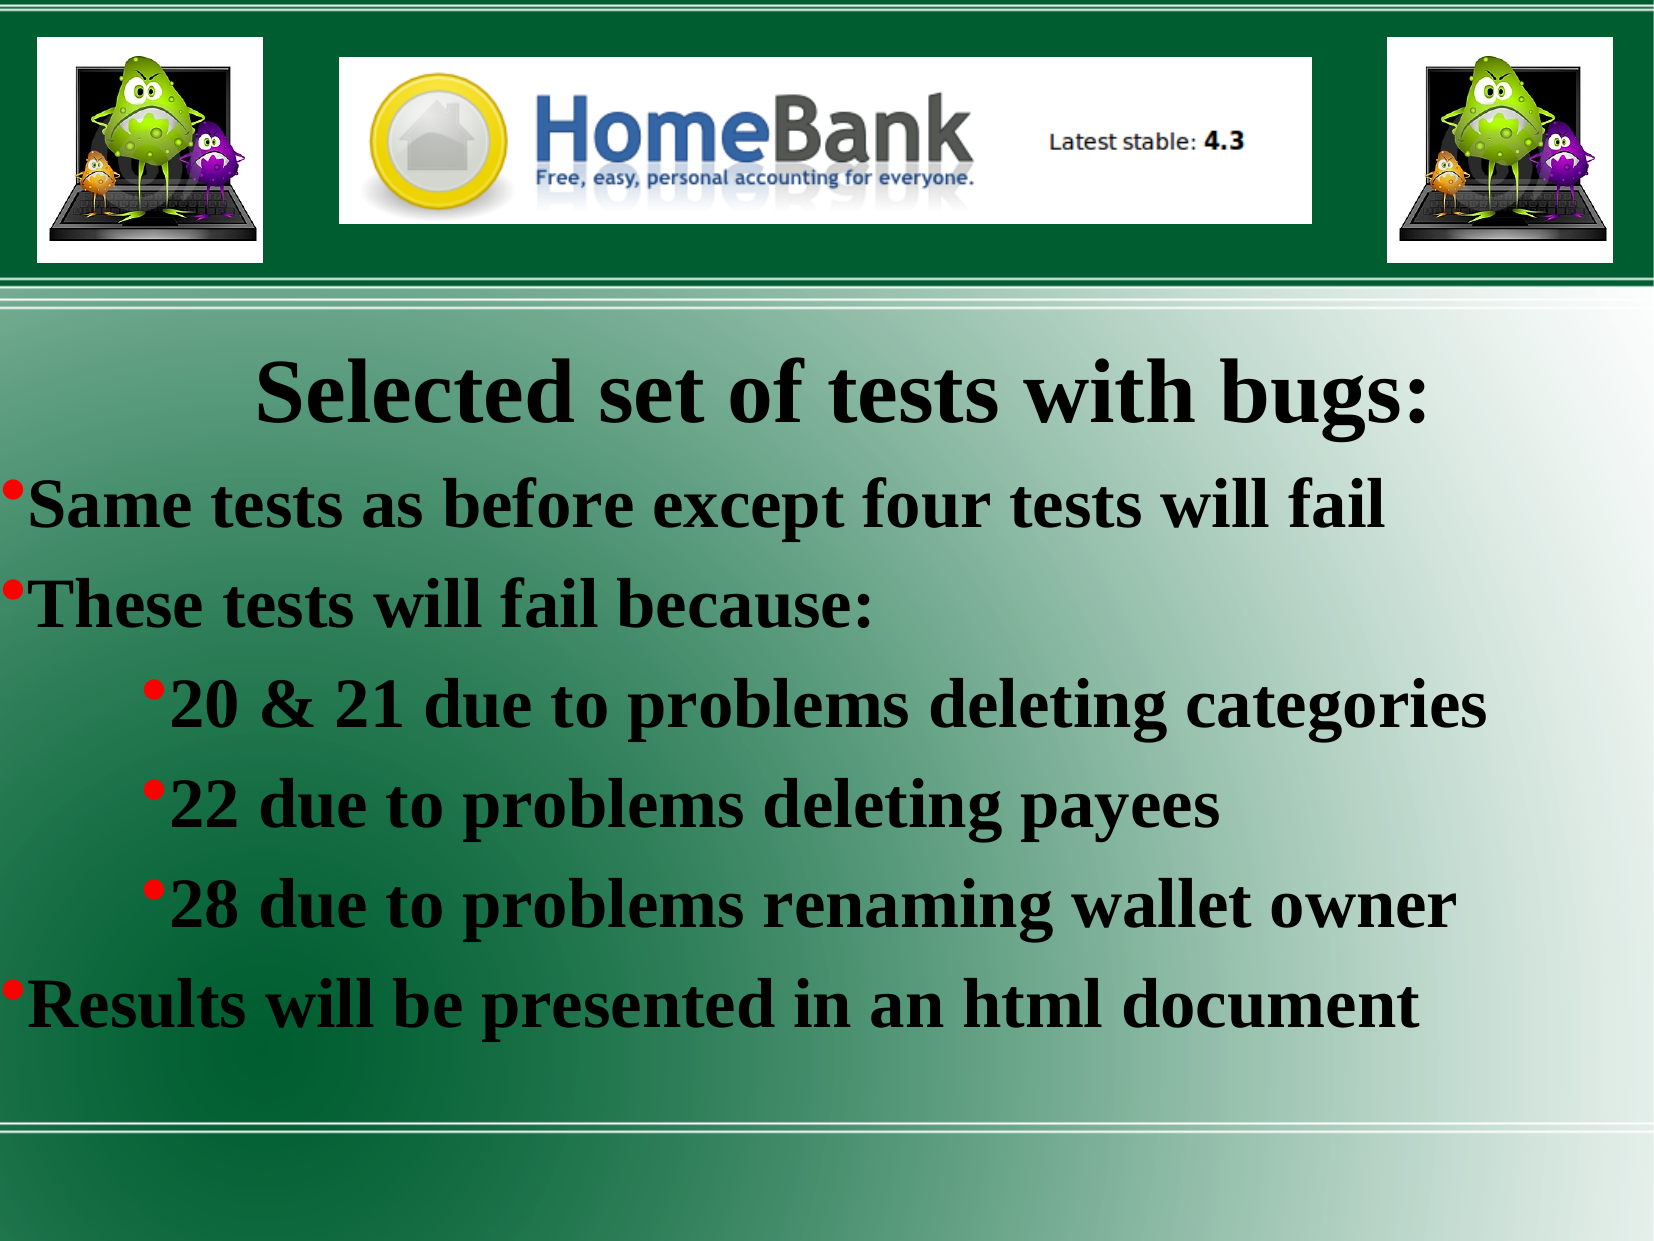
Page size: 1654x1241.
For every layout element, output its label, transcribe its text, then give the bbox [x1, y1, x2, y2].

picture [0, 1114, 1654, 1241]
picture [0, 0, 1654, 345]
text_box Selected set of tests with bugs: Same tests as before except four tests will fail These tests will fail because: 20 & 21 due to problems deleting categories 22 due to problems deleting payees 28 due to problems renaming wallet owner Results will be presented in an html document [0, 345, 1654, 1114]
